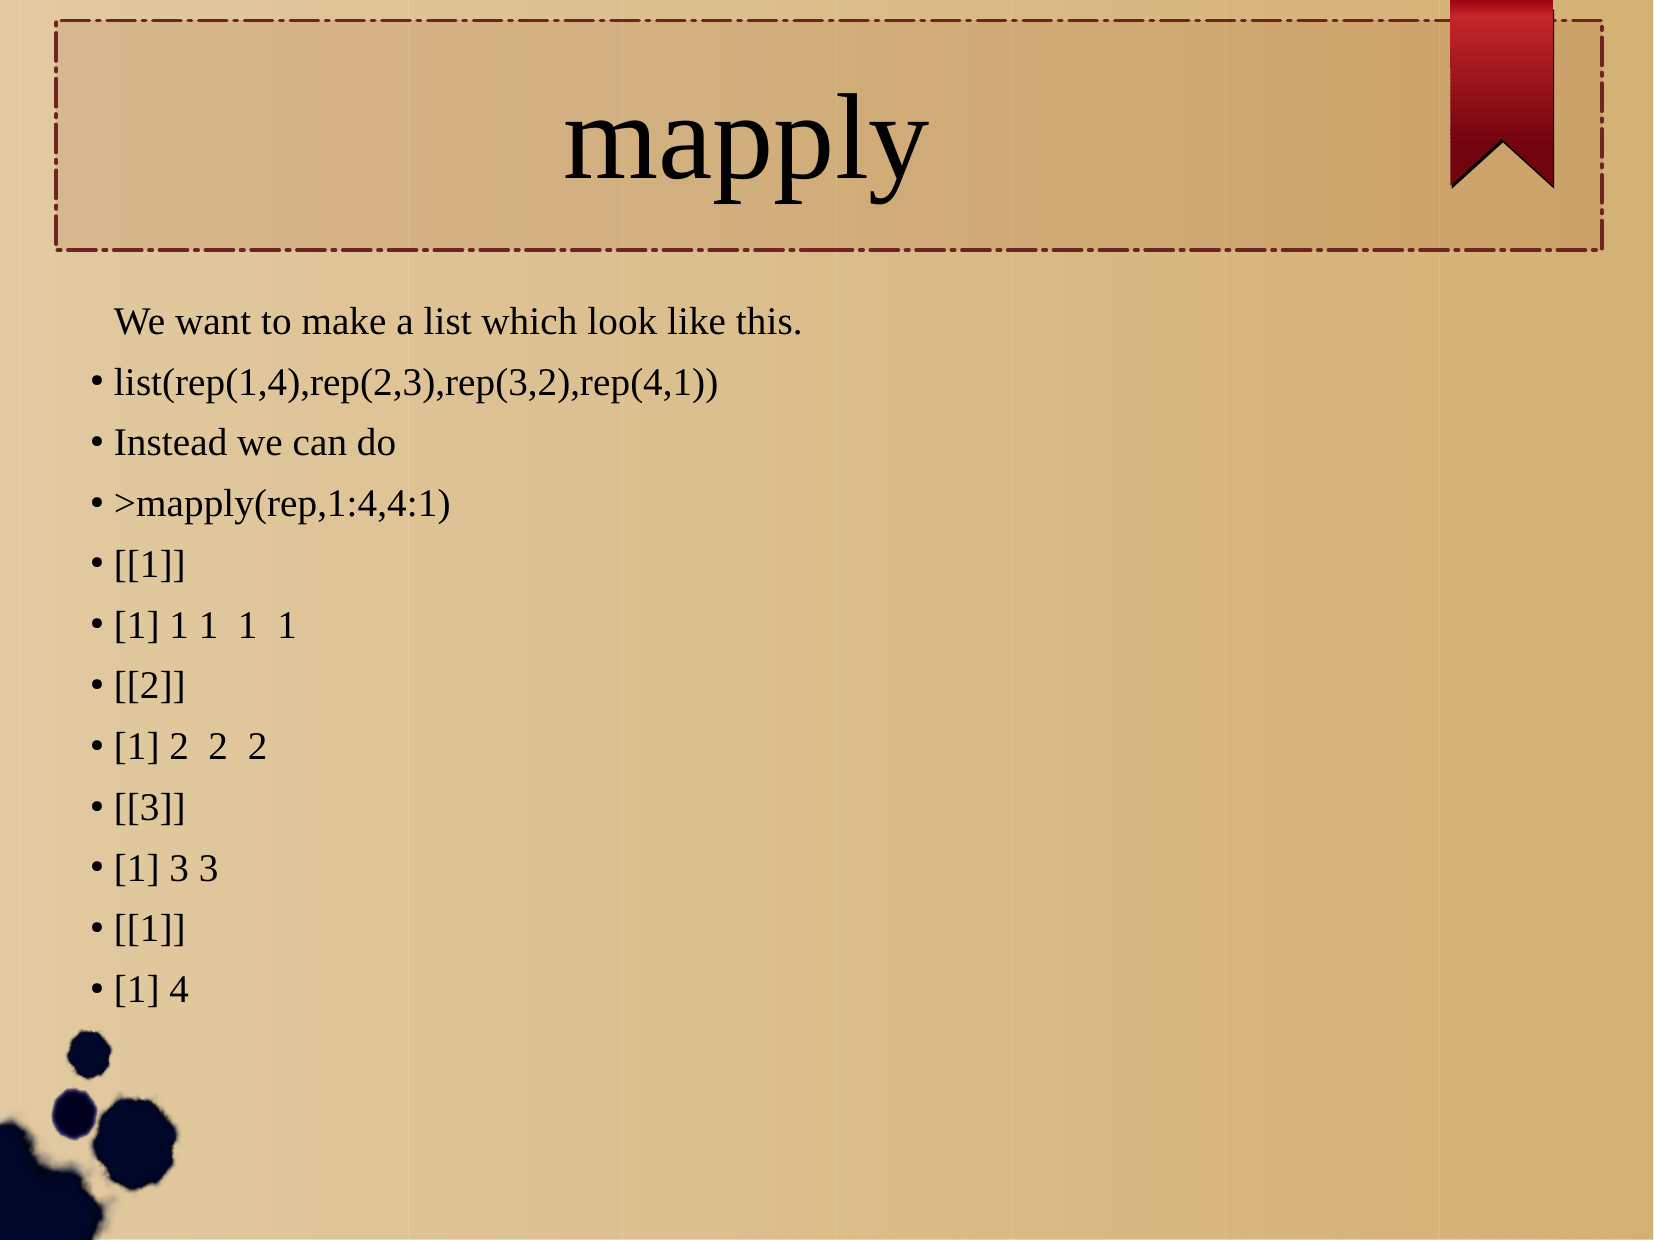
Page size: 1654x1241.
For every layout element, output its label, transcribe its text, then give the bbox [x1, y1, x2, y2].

list We want to make a list which look like this. list(rep(1,4),rep(2,3),rep(3,2),rep(4,1)) Instead we can do >mapply(rep,1:4,4:1) [[1]] [1] 1 1 1 1 [[2]] [1] 2 2 2 [[3]] [1] 3 3 [[1]] [1] 4 [82, 299, 1571, 1019]
title mapply [82, 47, 1412, 229]
